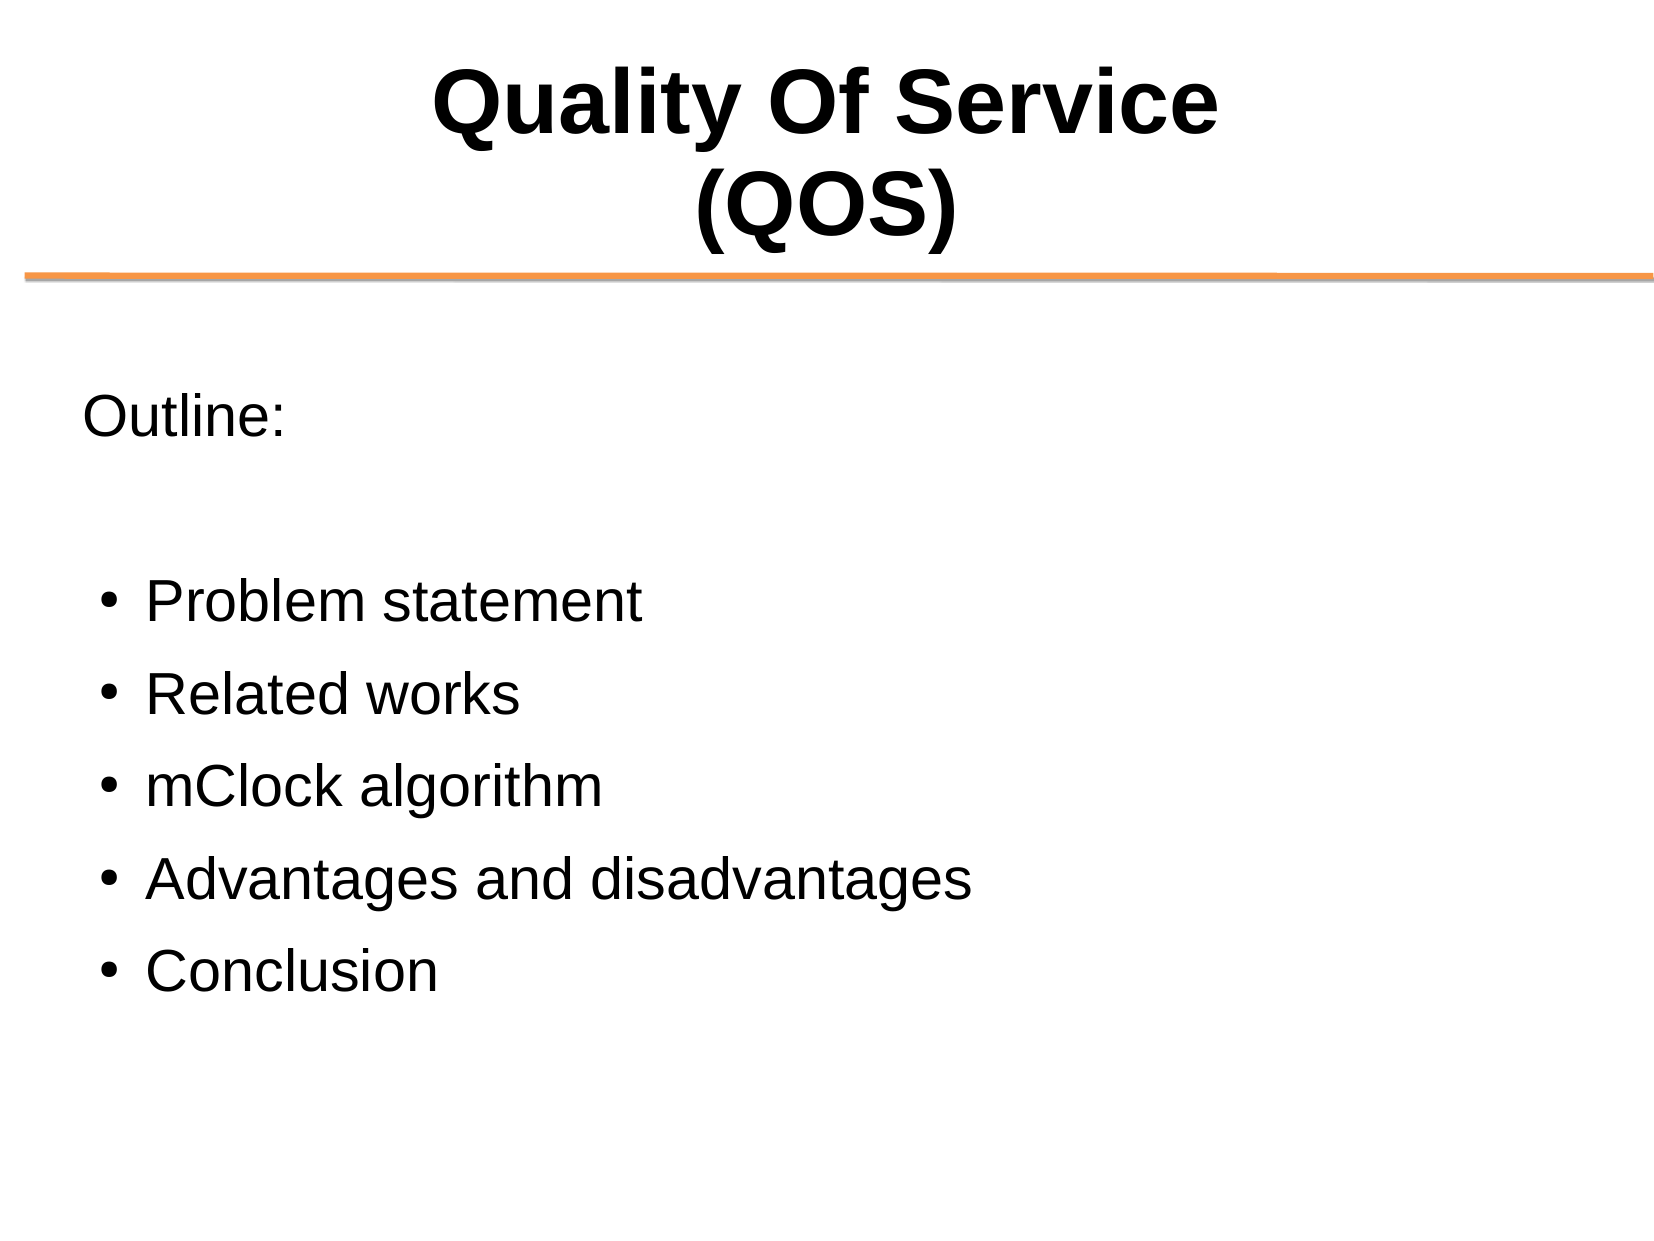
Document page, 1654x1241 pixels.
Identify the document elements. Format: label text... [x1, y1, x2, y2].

title Quality Of Service (QOS) [82, 49, 1571, 257]
list Outline: Problem statement Related works mClock algorithm Advantages and disadvantages Conclusion [82, 290, 1571, 1010]
